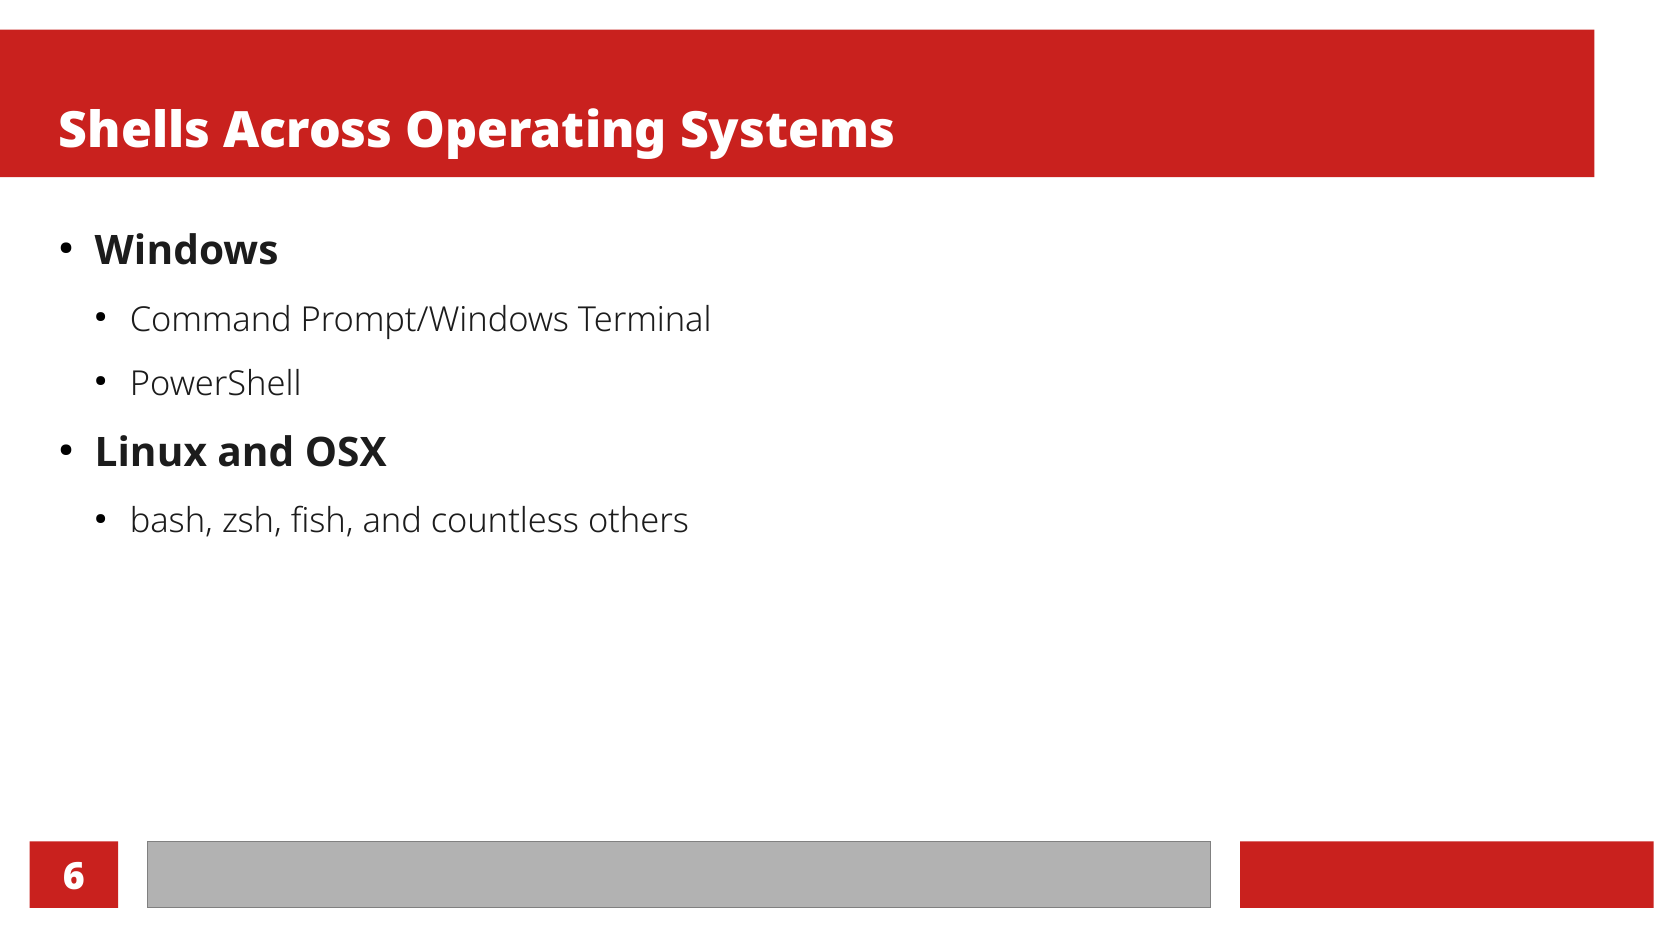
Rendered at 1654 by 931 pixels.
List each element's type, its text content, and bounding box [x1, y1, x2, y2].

list Windows Command Prompt/Windows Terminal PowerShell Linux and OSX bash, zsh, fish, and countless others [59, 221, 1565, 798]
title Shells Across Operating Systems [59, 44, 1595, 163]
